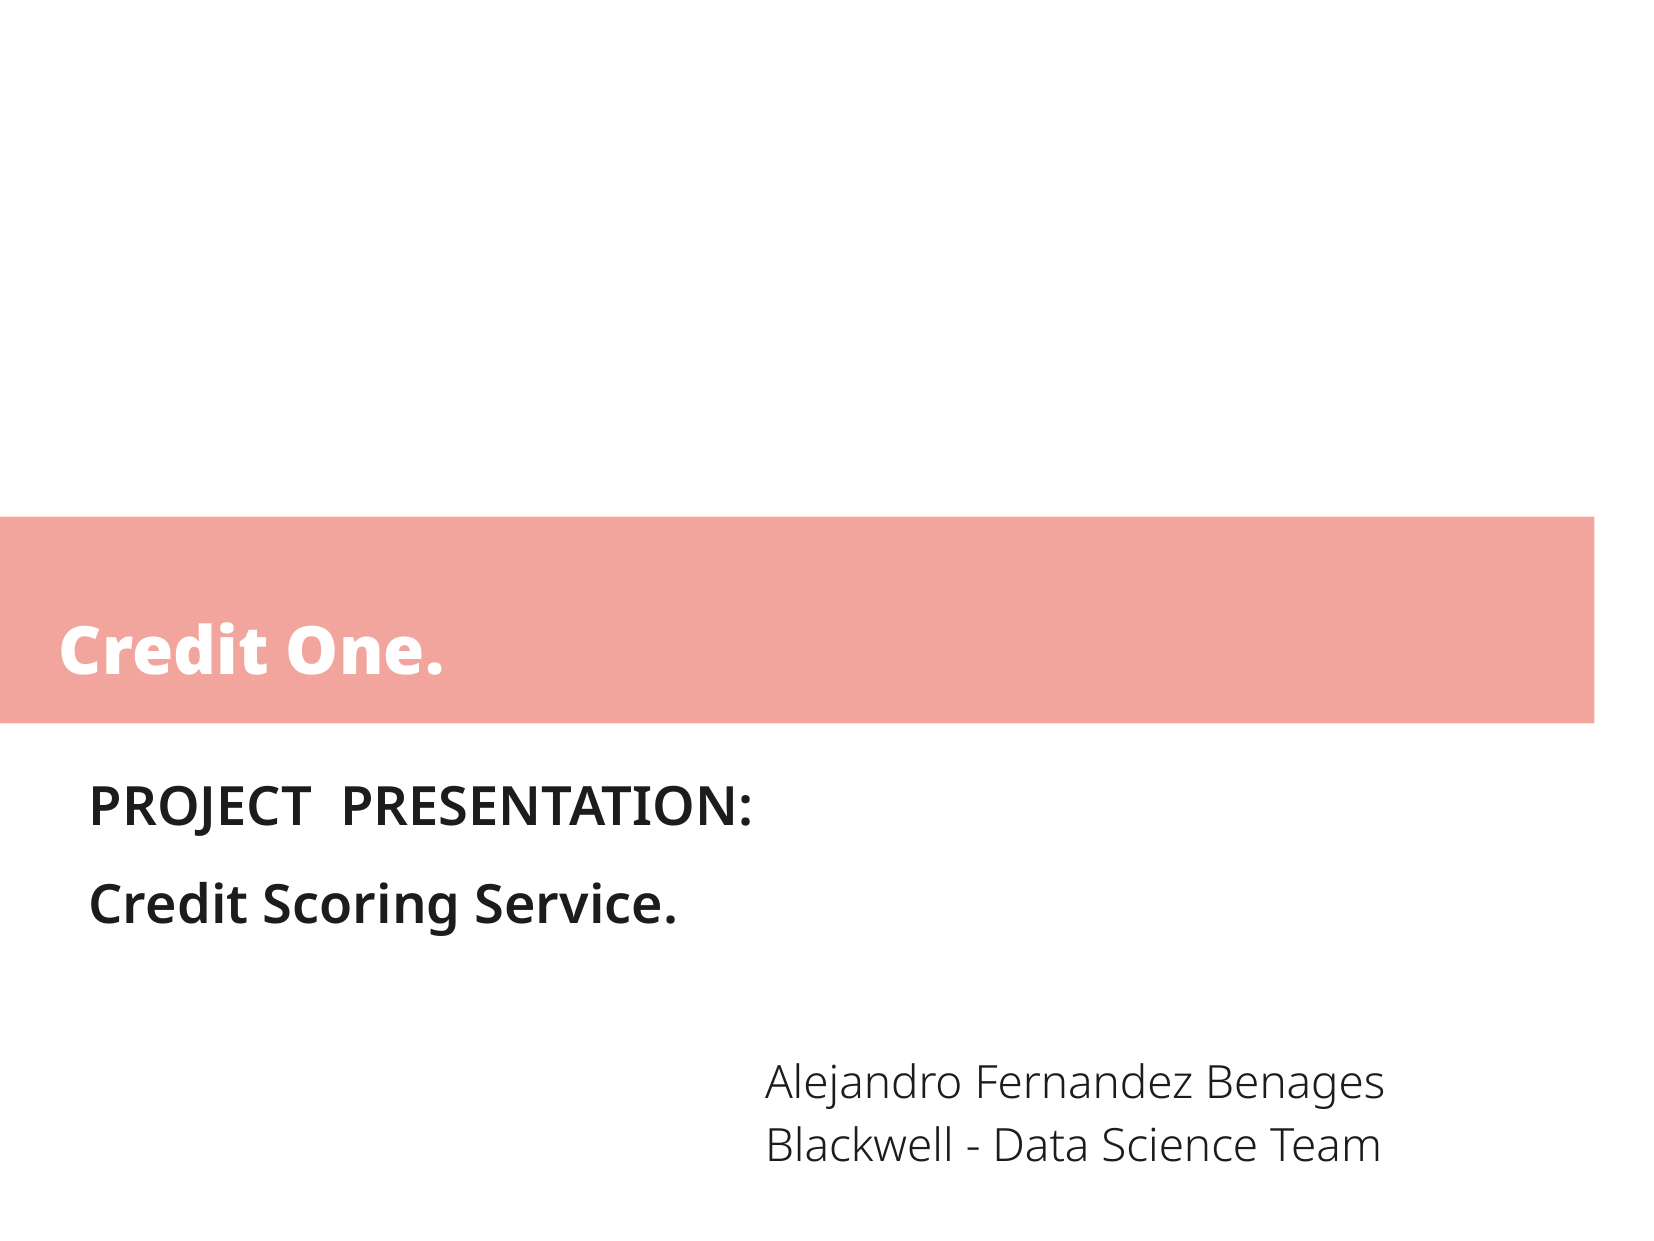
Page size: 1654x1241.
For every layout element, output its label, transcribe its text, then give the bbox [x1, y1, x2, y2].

text_box Alejandro Fernandez Benages Blackwell - Data Science Team [765, 1050, 1621, 1201]
list PROJECT PRESENTATION: Credit Scoring Service. [88, 767, 1595, 1182]
title Credit One. [59, 546, 1595, 694]
